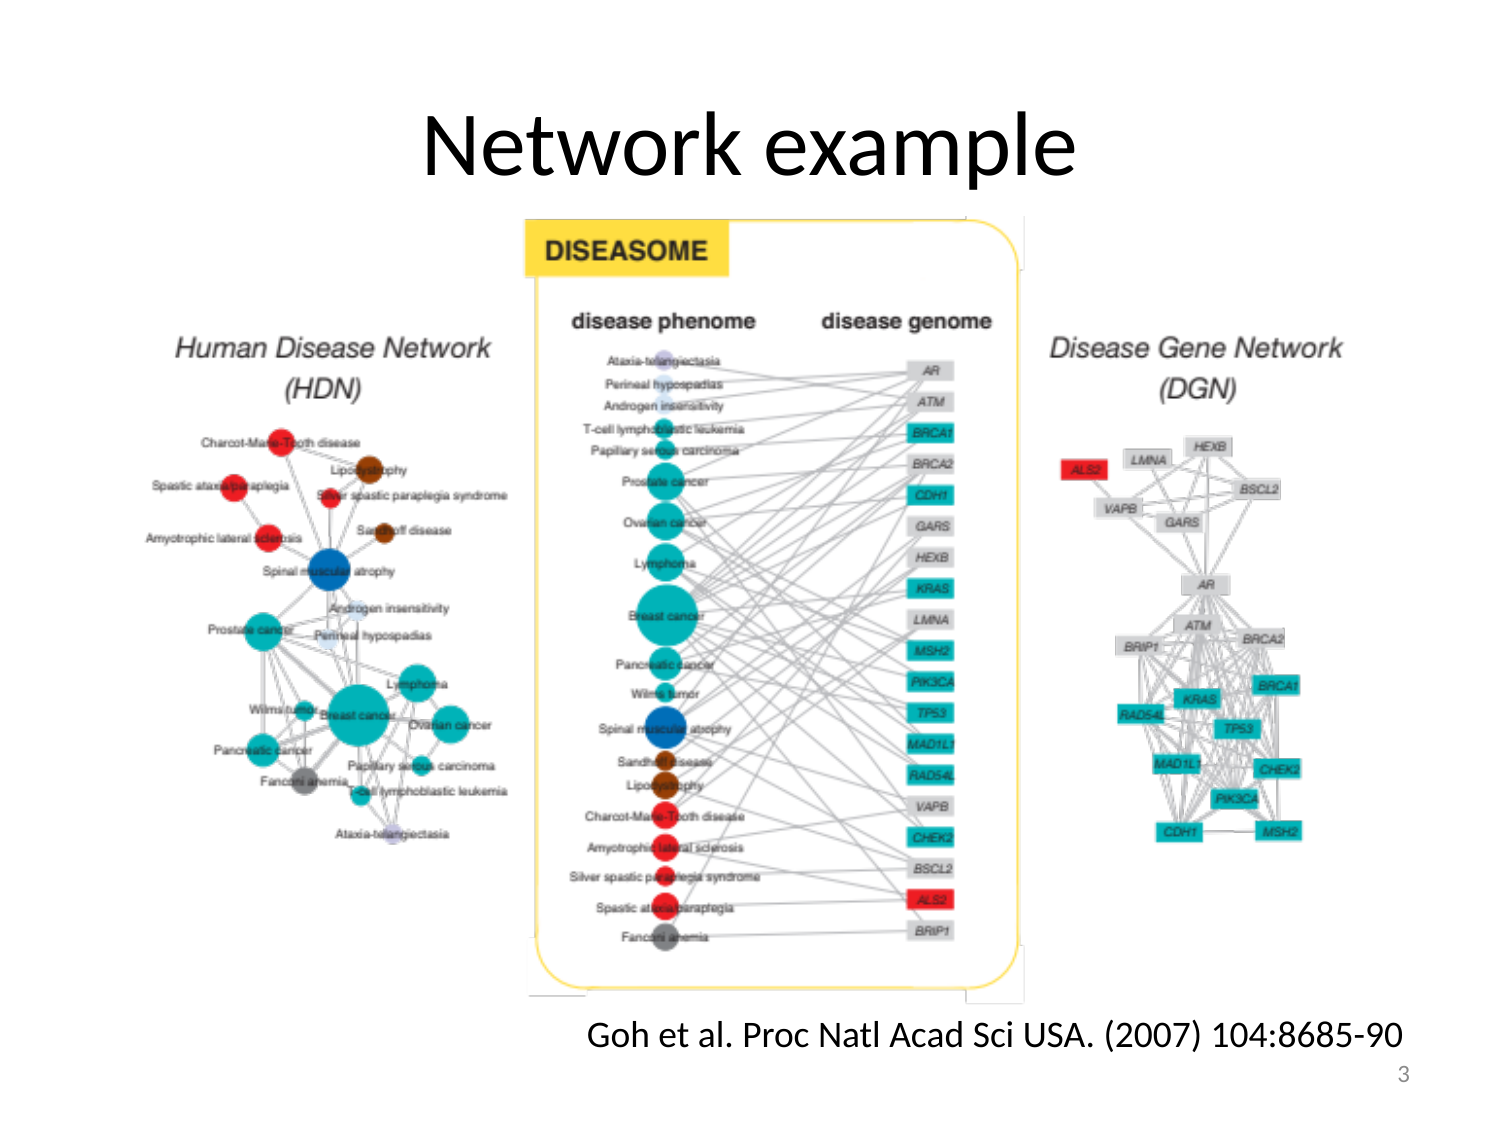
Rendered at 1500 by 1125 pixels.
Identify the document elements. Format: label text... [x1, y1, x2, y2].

text_box Goh et al. Proc Natl Acad Sci USA. (2007) 104:8685-90 [572, 1002, 1500, 1063]
title Network example [75, 45, 1425, 233]
picture [110, 216, 1378, 1009]
slide_number <number> [1074, 1042, 1425, 1103]
